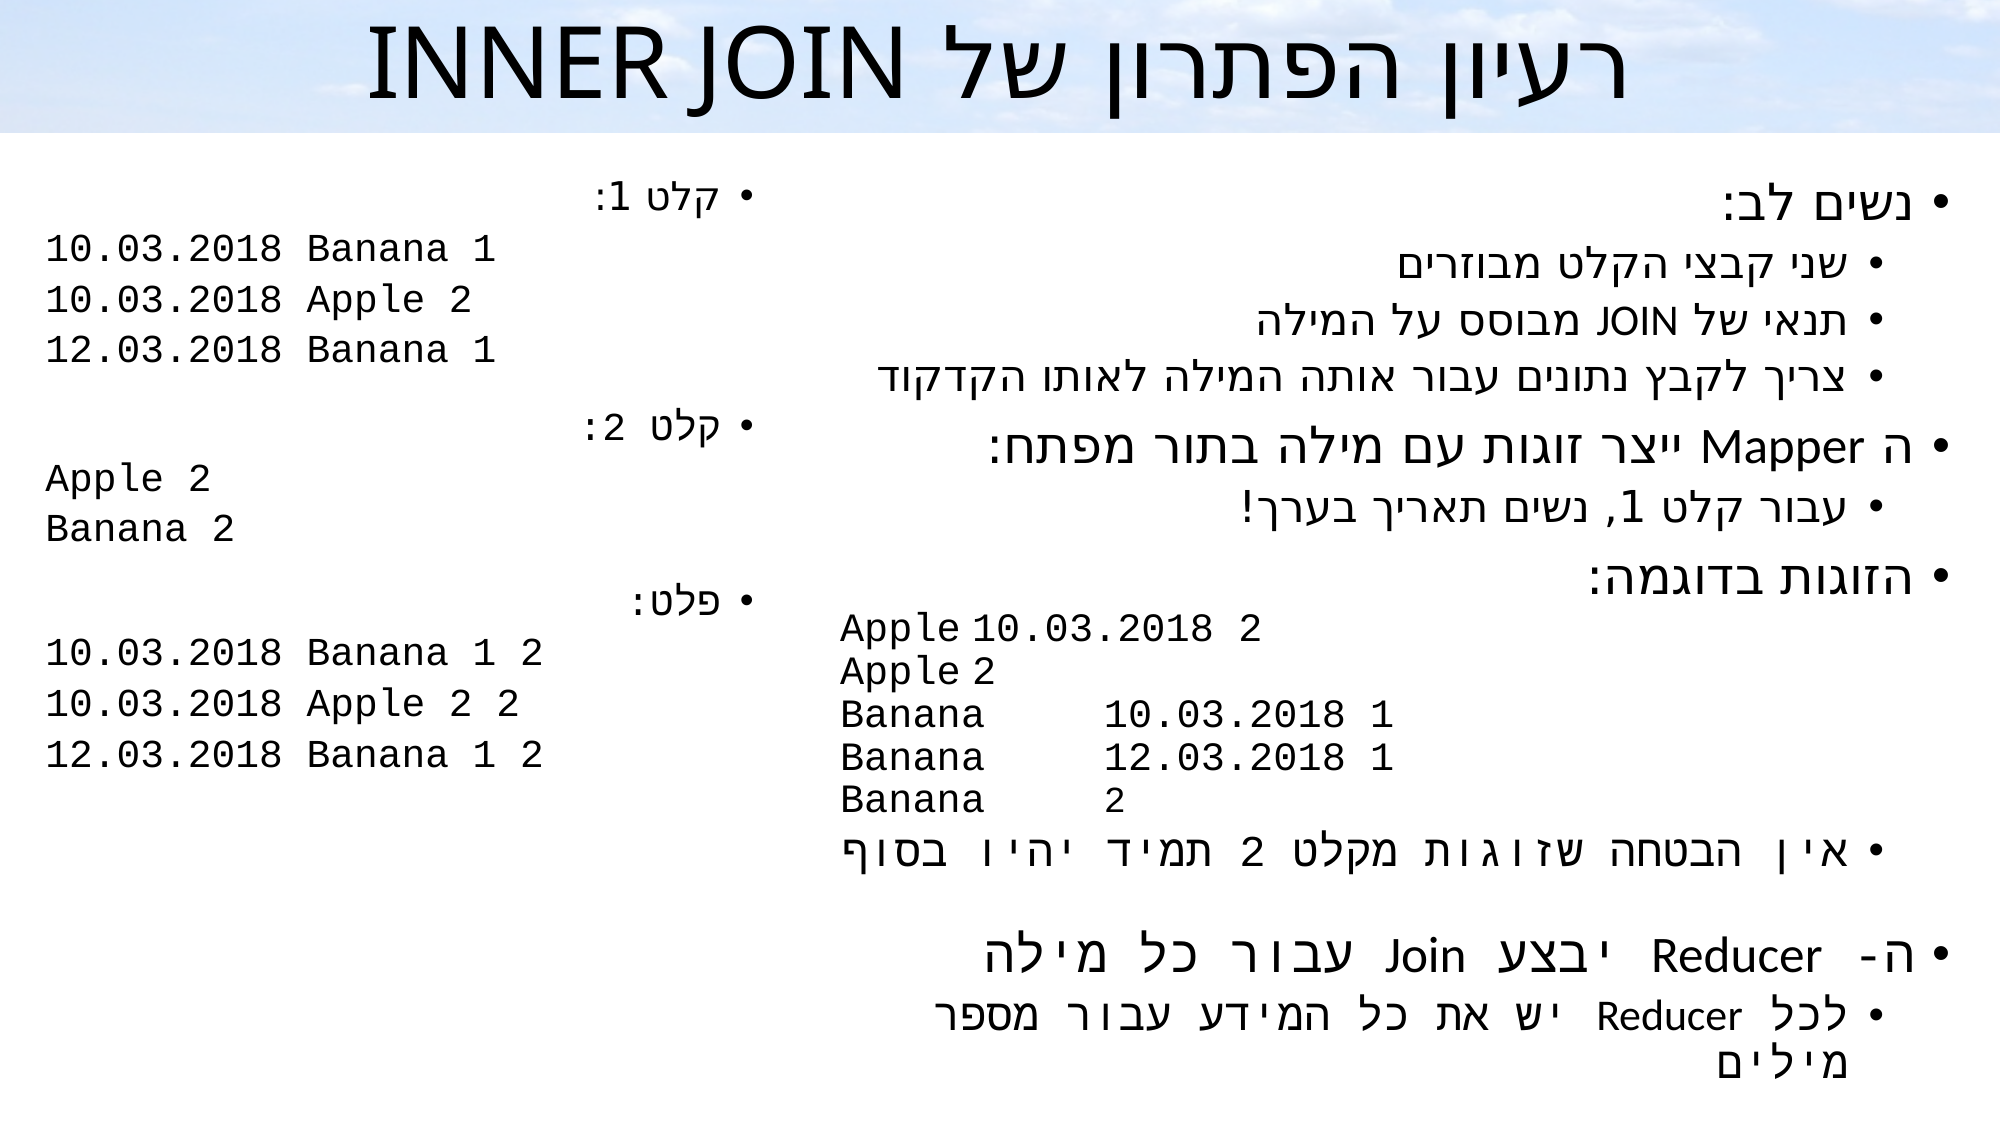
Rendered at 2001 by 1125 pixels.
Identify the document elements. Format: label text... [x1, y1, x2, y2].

list נשים לב: שני קבצי הקלט מבוזרים תנאי של JOIN מבוסס על המילה צריך לקבץ נתונים עבור אותה המילה לאותו הקדקוד ה Mapper ייצר זוגות עם מילה בתור מפתח: עבור קלט 1, נשים תאריך בערך! הזוגות בדוגמה: Apple 10.03.2018 2 Apple 2 Banana 10.03.2018 1 Banana 12.03.2018 1 Banana 2 אין הבטחה שזוגות מקלט 2 תמיד יהיו בסוף ה- Reducer יבצע Join עבור כל מילה לכל Reducer יש את כל המידע עבור מספר מילים [825, 168, 1963, 1125]
text_box קלט 1: 10.03.2018 Banana 1 10.03.2018 Apple 2 12.03.2018 Banana 1 קלט 2: Apple 2 Banana 2 פלט: 10.03.2018 Banana 1 2 10.03.2018 Apple 2 2 12.03.2018 Banana 1 2 [0, 168, 825, 790]
title רעיון הפתרון של INNER JOIN [0, 0, 2000, 133]
